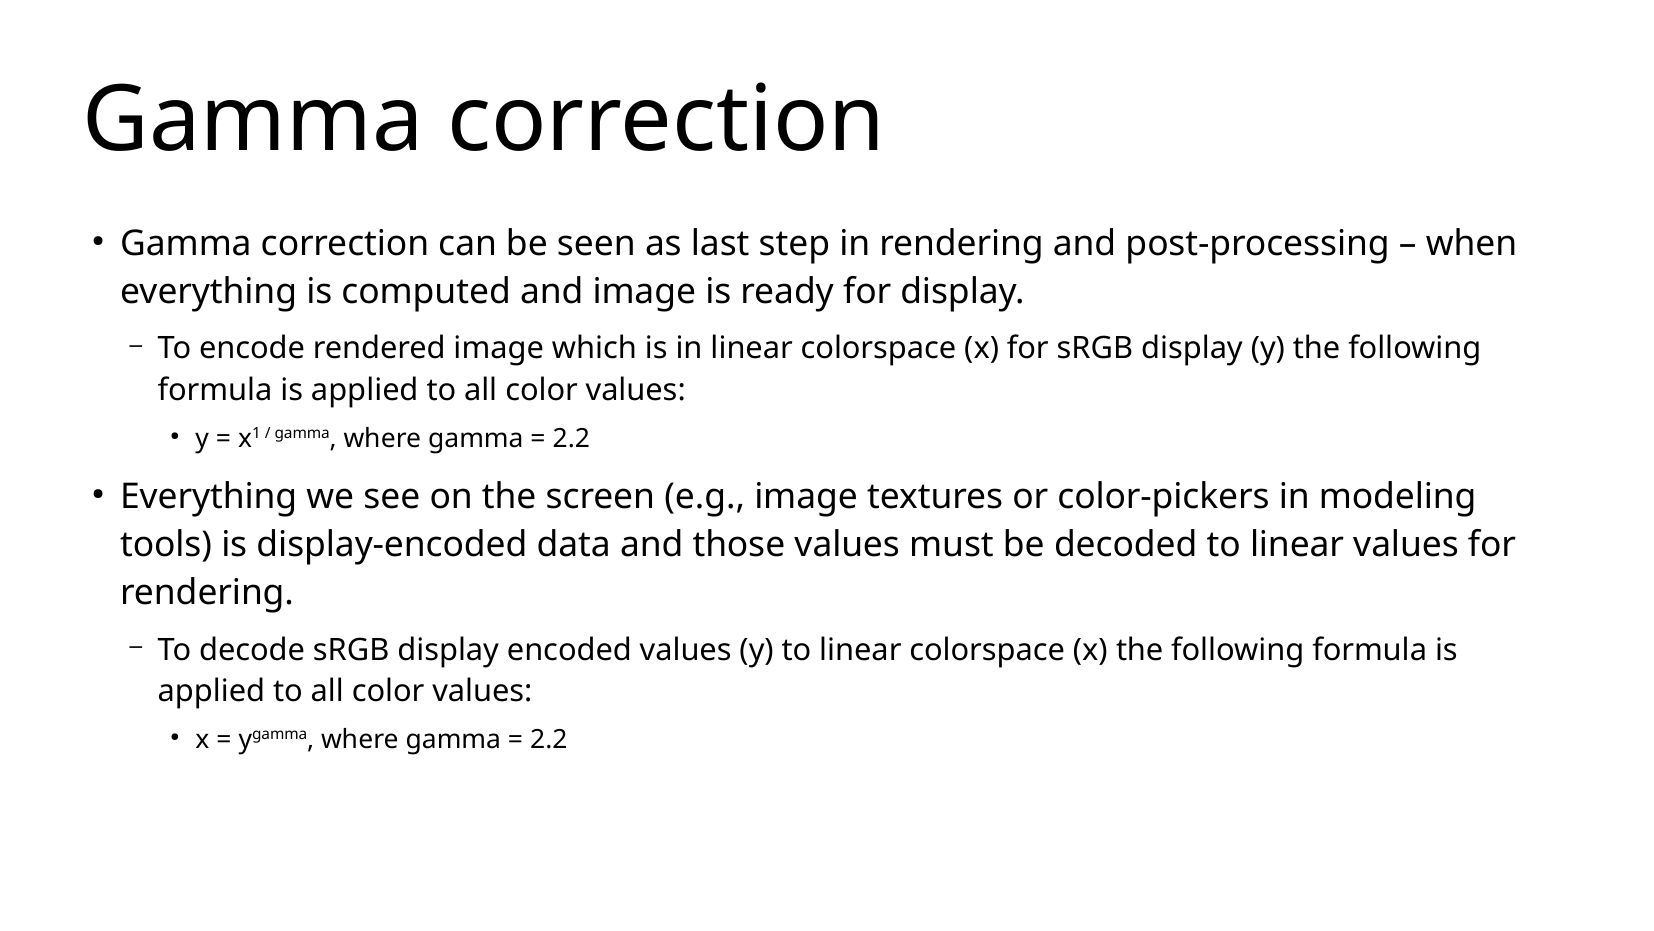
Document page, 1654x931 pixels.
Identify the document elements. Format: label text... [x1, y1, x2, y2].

title Gamma correction [82, 37, 1571, 193]
list Gamma correction can be seen as last step in rendering and post-processing – when everything is computed and image is ready for display. To encode rendered image which is in linear colorspace (x) for sRGB display (y) the following formula is applied to all color values: y = x1 / gamma, where gamma = 2.2 Everything we see on the screen (e.g., image textures or color-pickers in modeling tools) is display-encoded data and those values must be decoded to linear values for rendering. To decode sRGB display encoded values (y) to linear colorspace (x) the following formula is applied to all color values: x = ygamma, where gamma = 2.2 [82, 217, 1571, 758]
